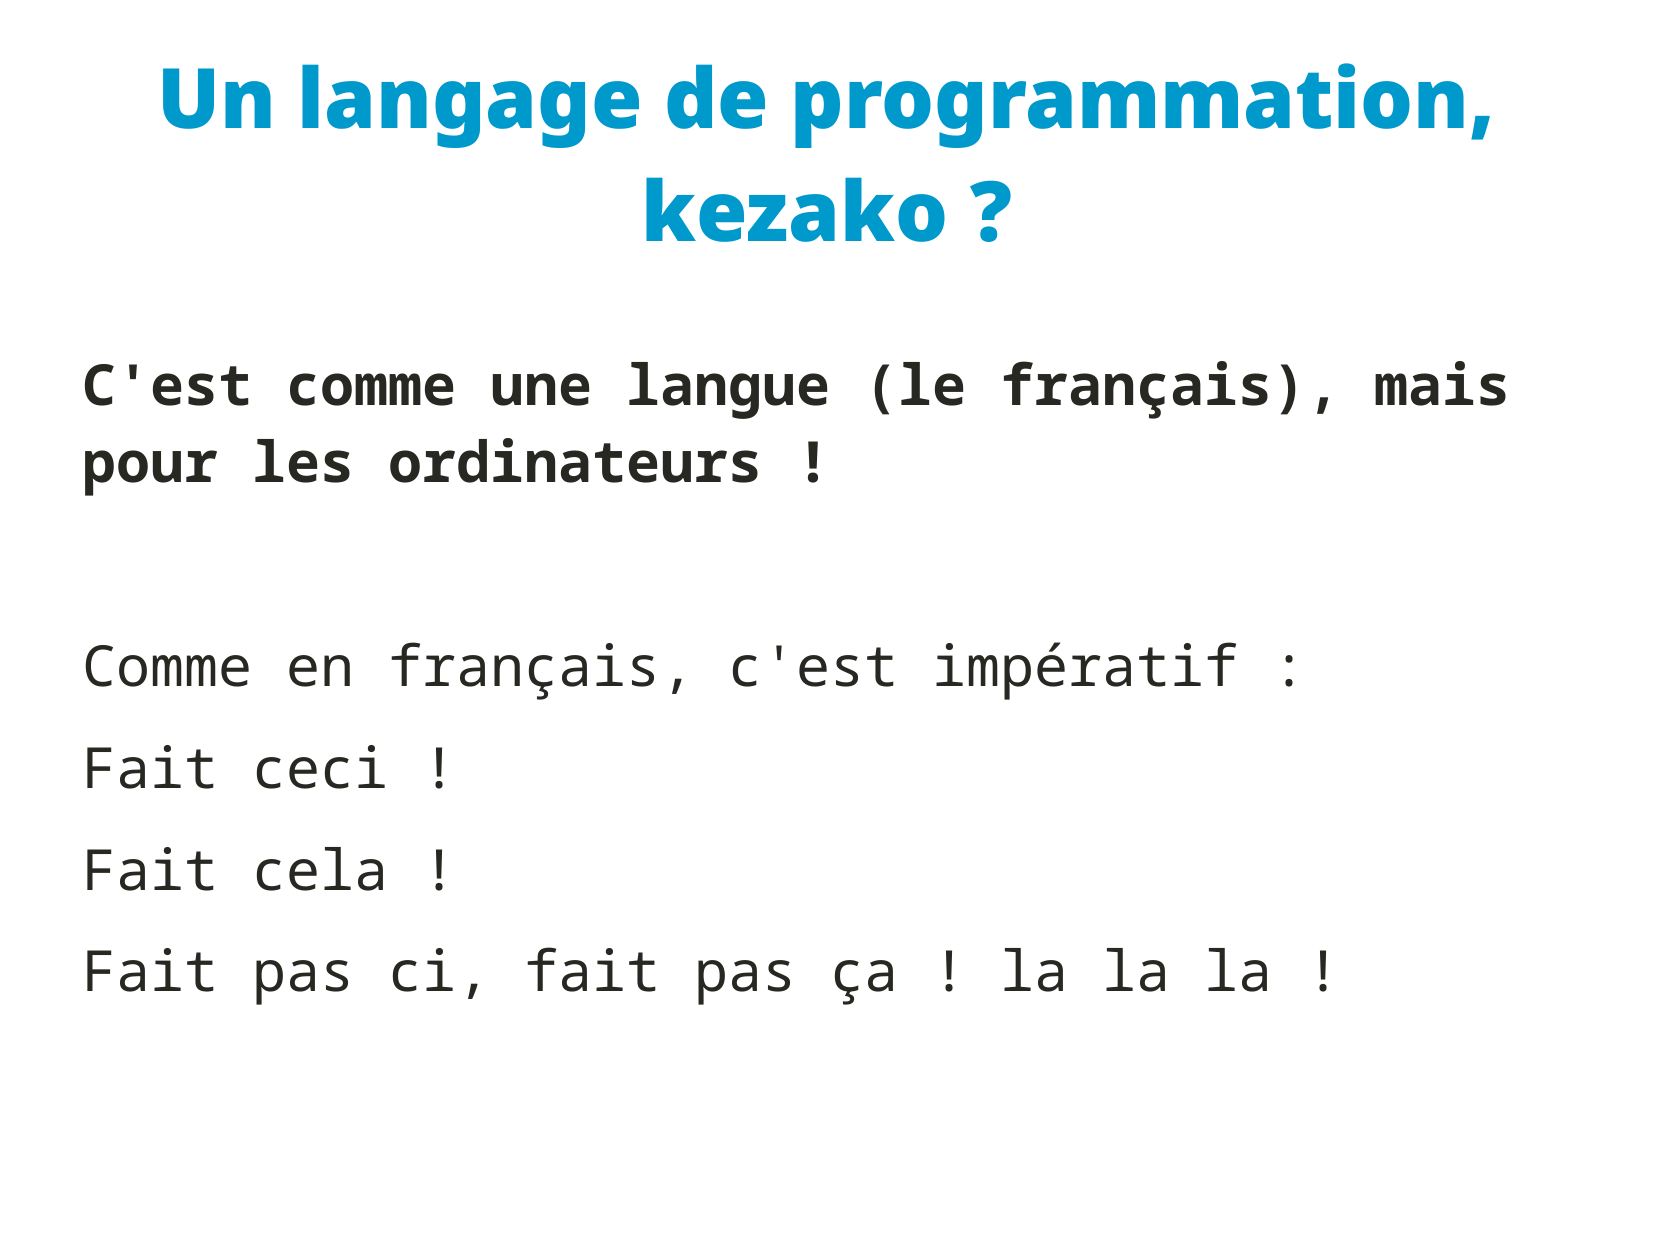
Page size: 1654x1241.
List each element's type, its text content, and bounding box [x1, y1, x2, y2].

title Un langage de programmation, kezako ? [82, 49, 1571, 257]
list C'est comme une langue (le français), mais pour les ordinateurs ! Comme en français, c'est impératif : Fait ceci ! Fait cela ! Fait pas ci, fait pas ça ! la la la ! [82, 345, 1571, 1010]
